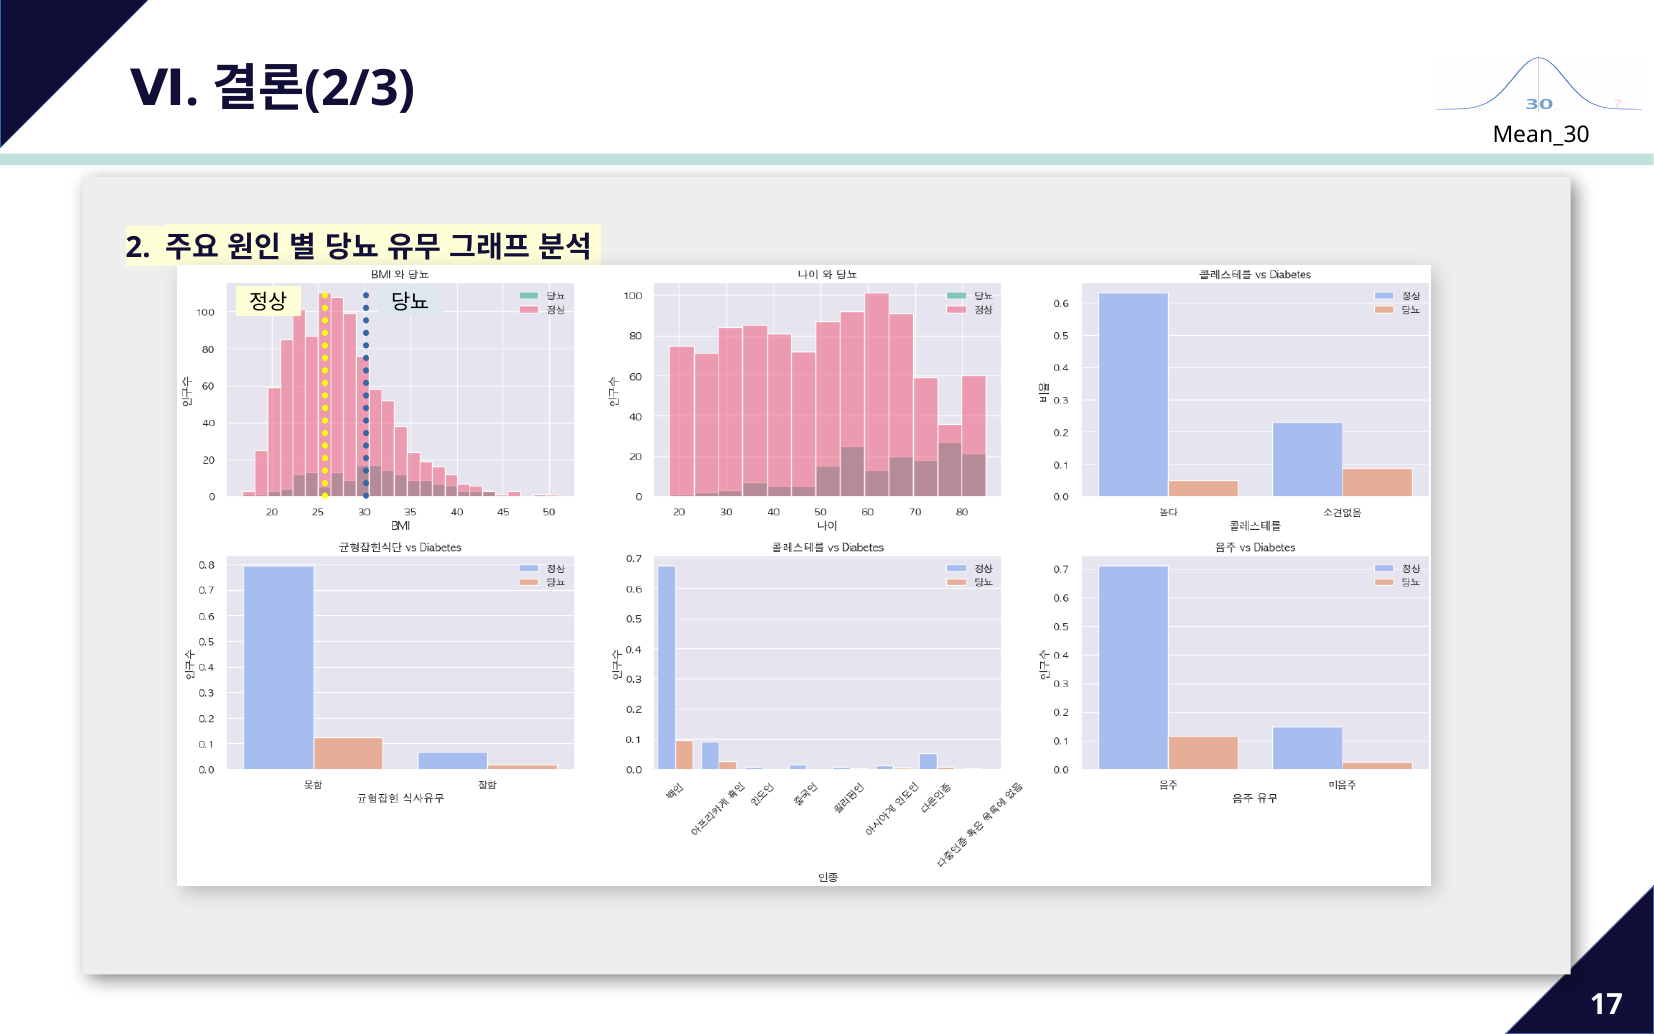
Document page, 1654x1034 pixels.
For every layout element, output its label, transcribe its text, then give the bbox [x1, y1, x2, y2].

picture [177, 265, 1431, 886]
picture [1434, 55, 1642, 113]
text_box 당뇨 [377, 285, 443, 314]
text_box 정상 [236, 285, 302, 314]
title Ⅵ. 결론(2/3) [129, 41, 1618, 148]
list 2. 주요 원인 별 당뇨 유무 그래프 분석 [82, 177, 1571, 975]
text_box Mean_30 [1446, 118, 1636, 148]
text_box <숫자> [1556, 981, 1654, 1025]
